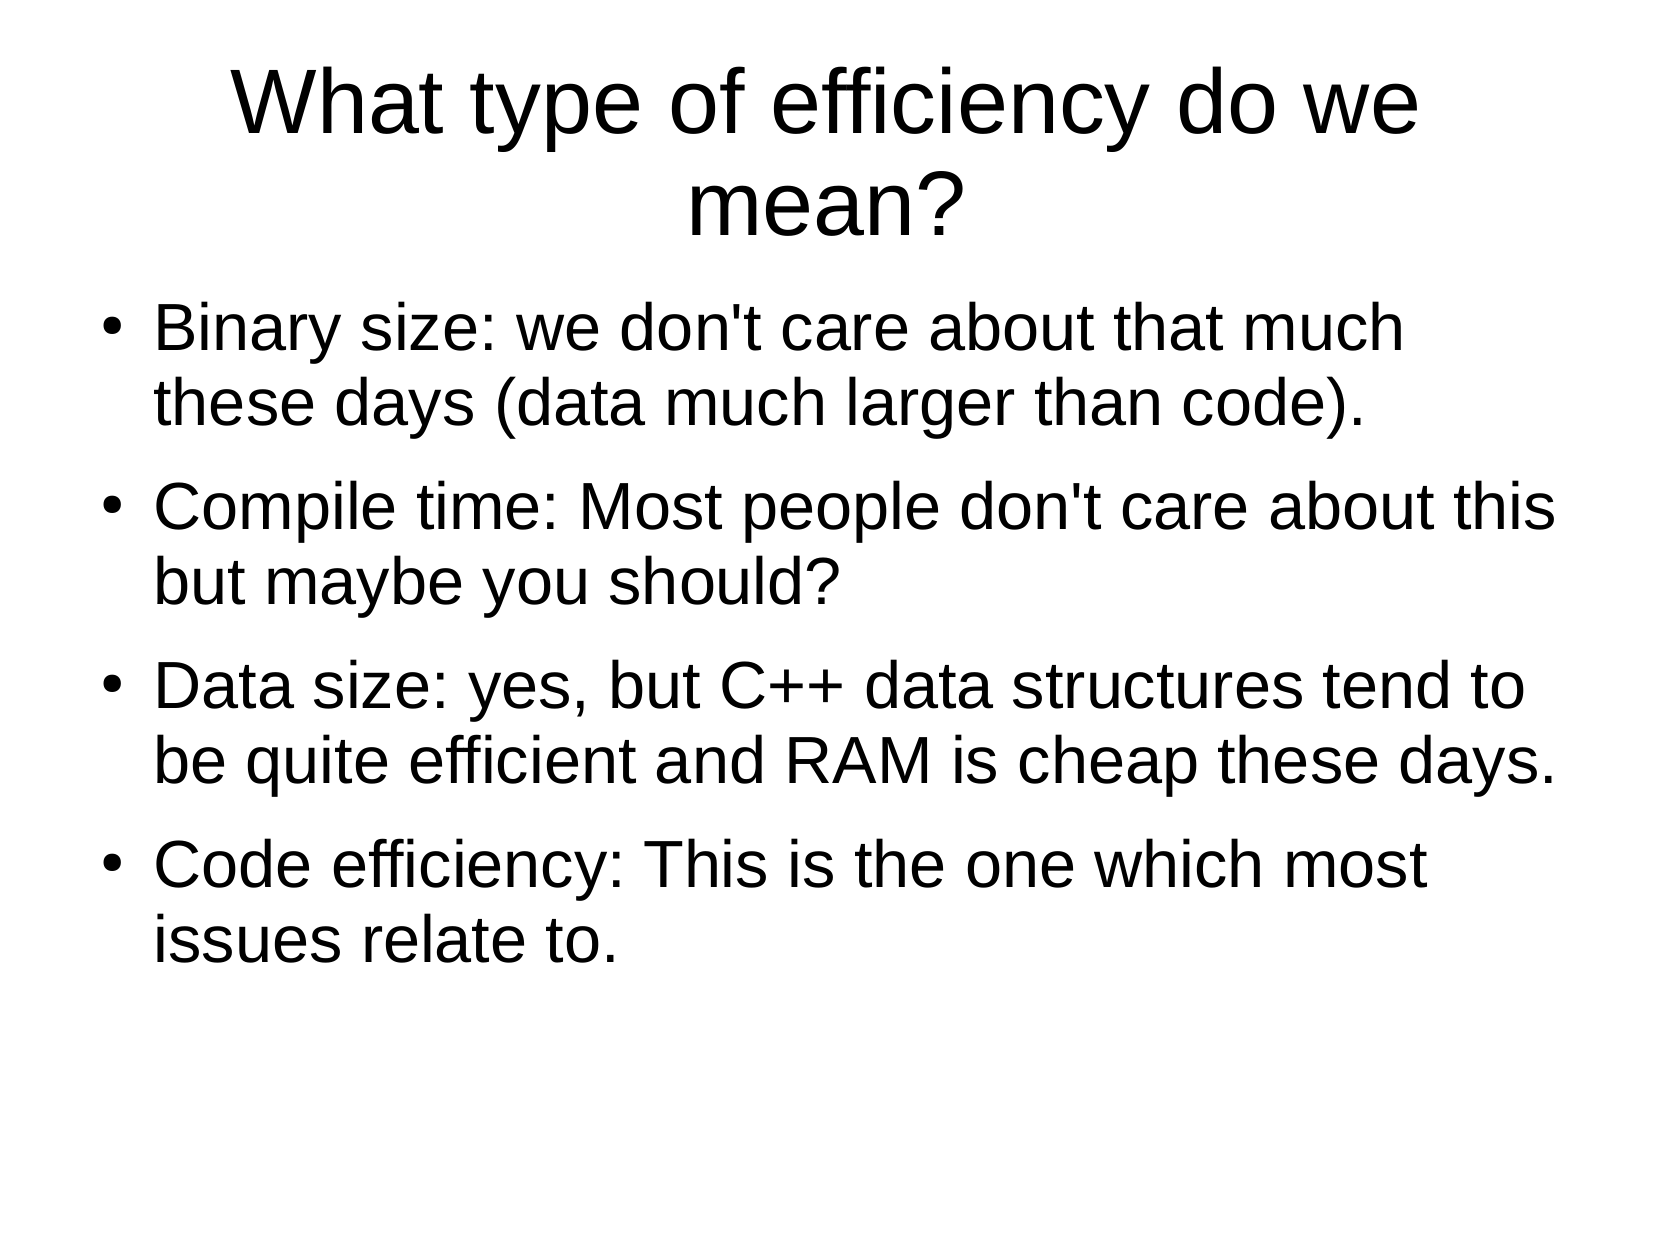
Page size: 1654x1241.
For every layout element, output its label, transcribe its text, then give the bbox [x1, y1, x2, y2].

title What type of efficiency do we mean? [82, 49, 1571, 257]
list Binary size: we don't care about that much these days (data much larger than code). Compile time: Most people don't care about this but maybe you should? Data size: yes, but C++ data structures tend to be quite efficient and RAM is cheap these days. Code efficiency: This is the one which most issues relate to. [82, 290, 1571, 1109]
